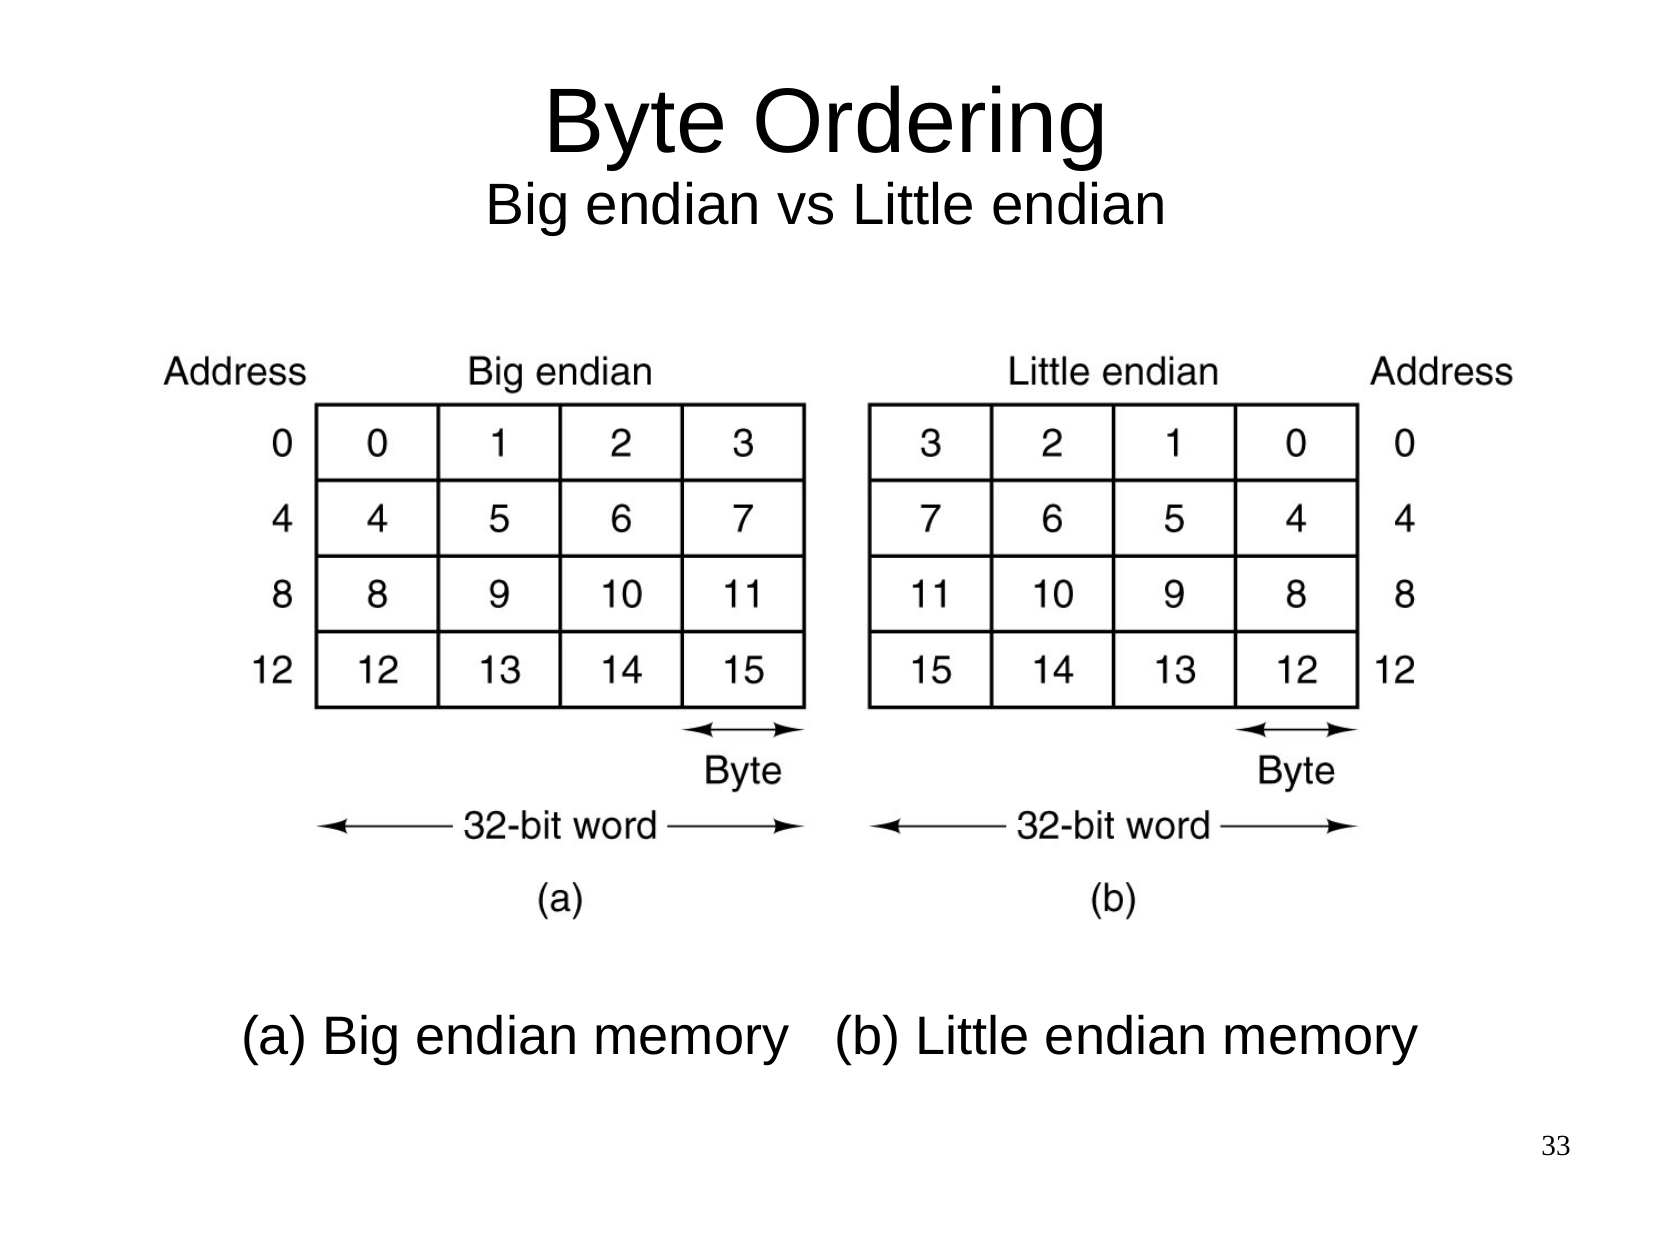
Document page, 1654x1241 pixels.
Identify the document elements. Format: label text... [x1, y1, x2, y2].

picture [163, 348, 1514, 920]
text_box (a) Big endian memory (b) Little endian memory [226, 998, 1436, 1074]
title Byte Ordering Big endian vs Little endian [82, 49, 1571, 257]
